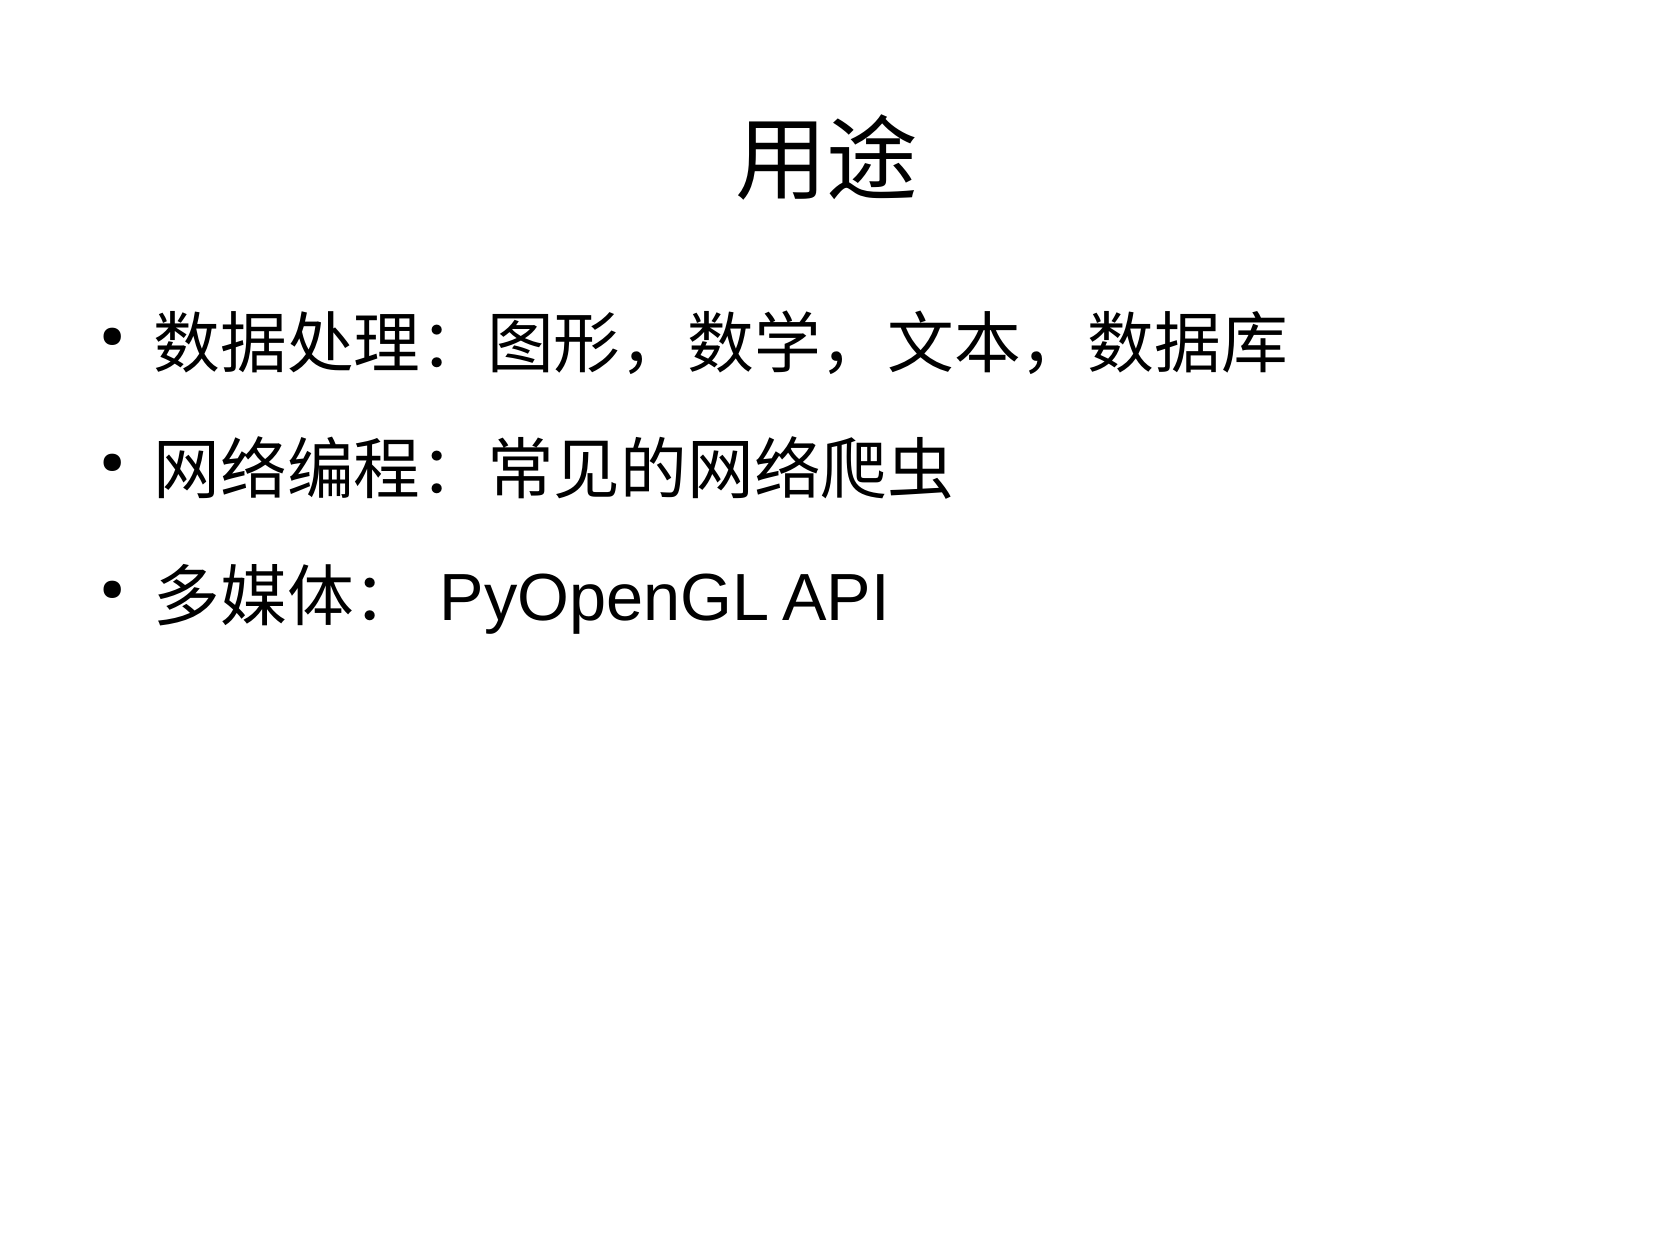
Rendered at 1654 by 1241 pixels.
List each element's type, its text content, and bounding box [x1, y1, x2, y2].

title 用途 [82, 49, 1571, 257]
list 数据处理：图形，数学，文本，数据库 网络编程：常见的网络爬虫 多媒体：PyOpenGL API [82, 290, 1571, 1010]
